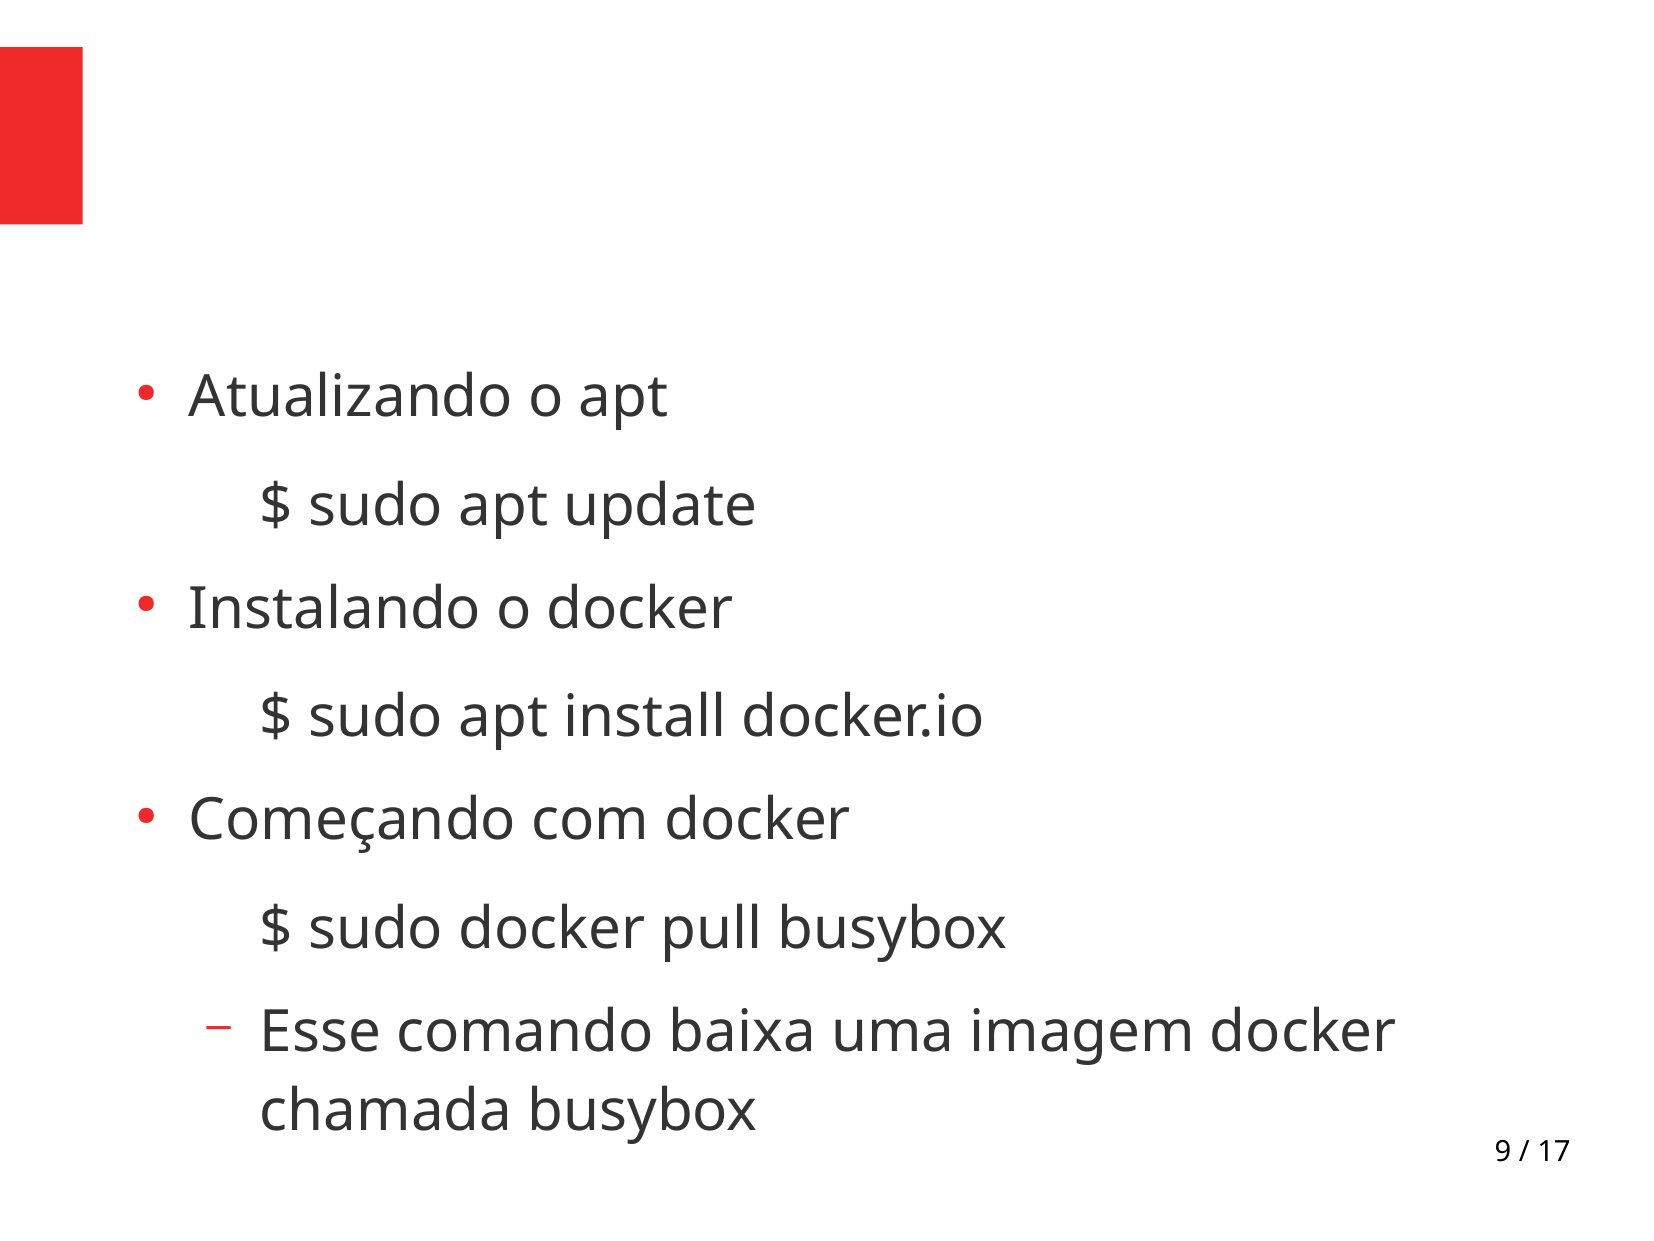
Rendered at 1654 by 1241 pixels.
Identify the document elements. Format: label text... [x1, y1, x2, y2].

list Atualizando o apt $ sudo apt update Instalando o docker $ sudo apt install docker.io Começando com docker $ sudo docker pull busybox Esse comando baixa uma imagem docker chamada busybox [118, 354, 1536, 1074]
